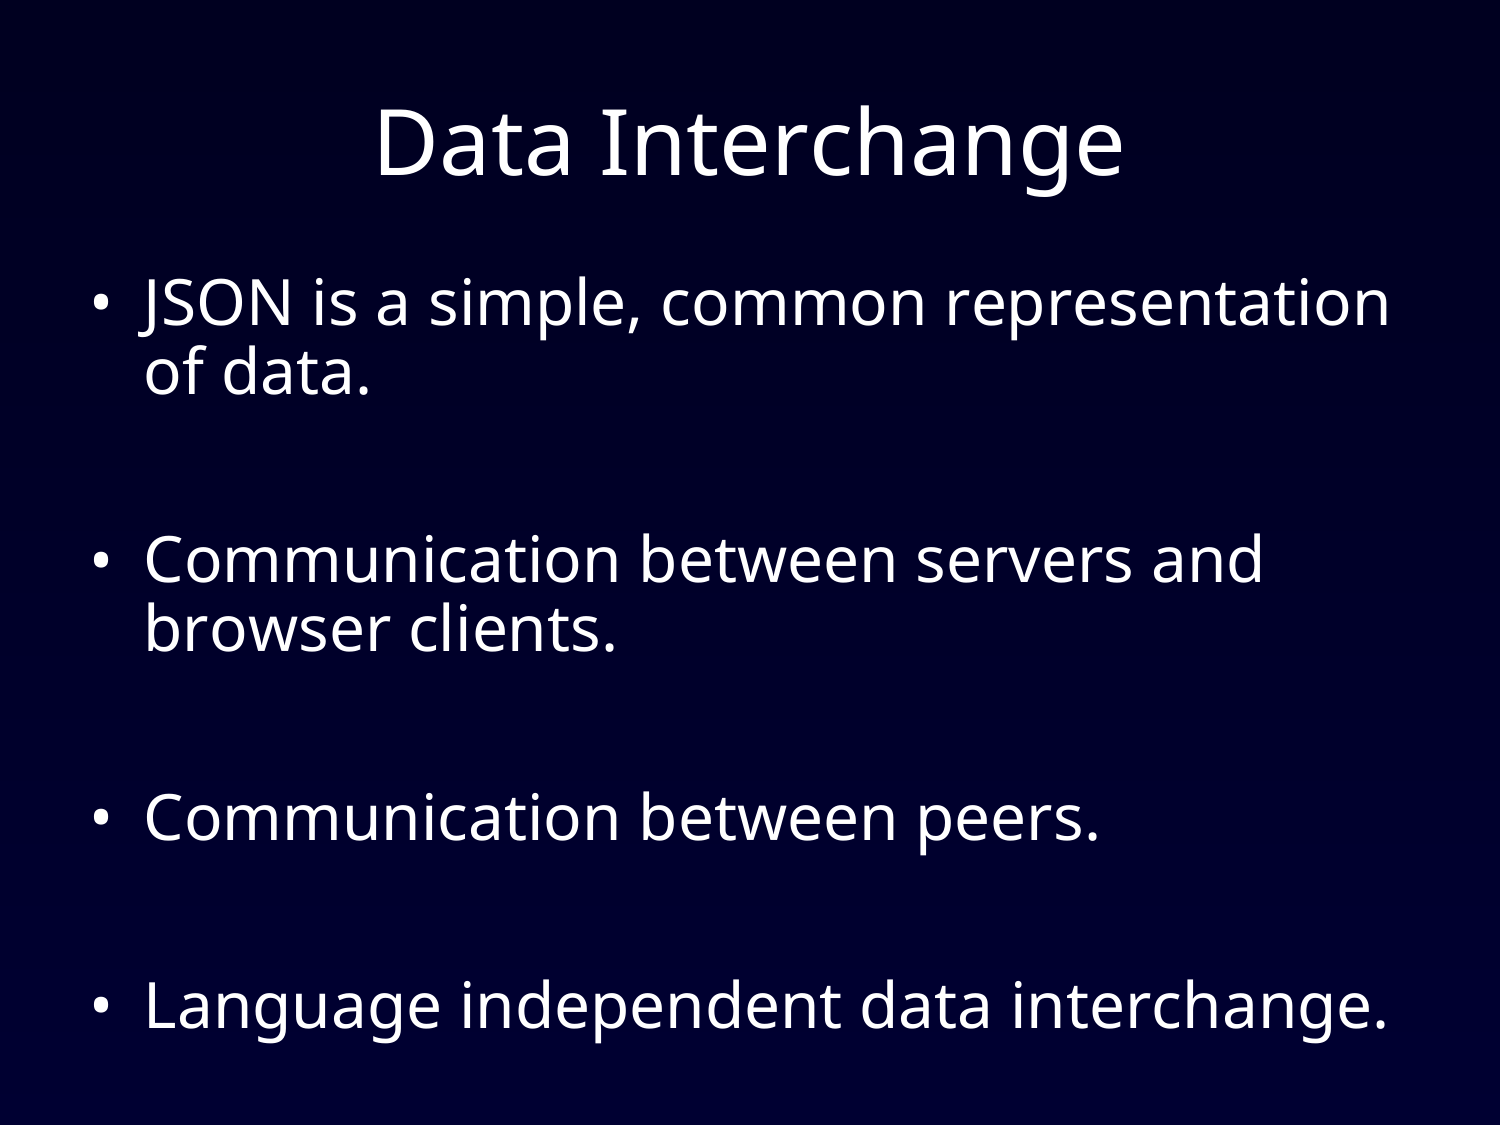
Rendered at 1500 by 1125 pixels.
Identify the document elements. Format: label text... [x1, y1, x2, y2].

title Data Interchange [75, 45, 1426, 233]
list JSON is a simple, common representation of data. Communication between servers and browser clients. Communication between peers. Language independent data interchange. [75, 262, 1426, 1101]
